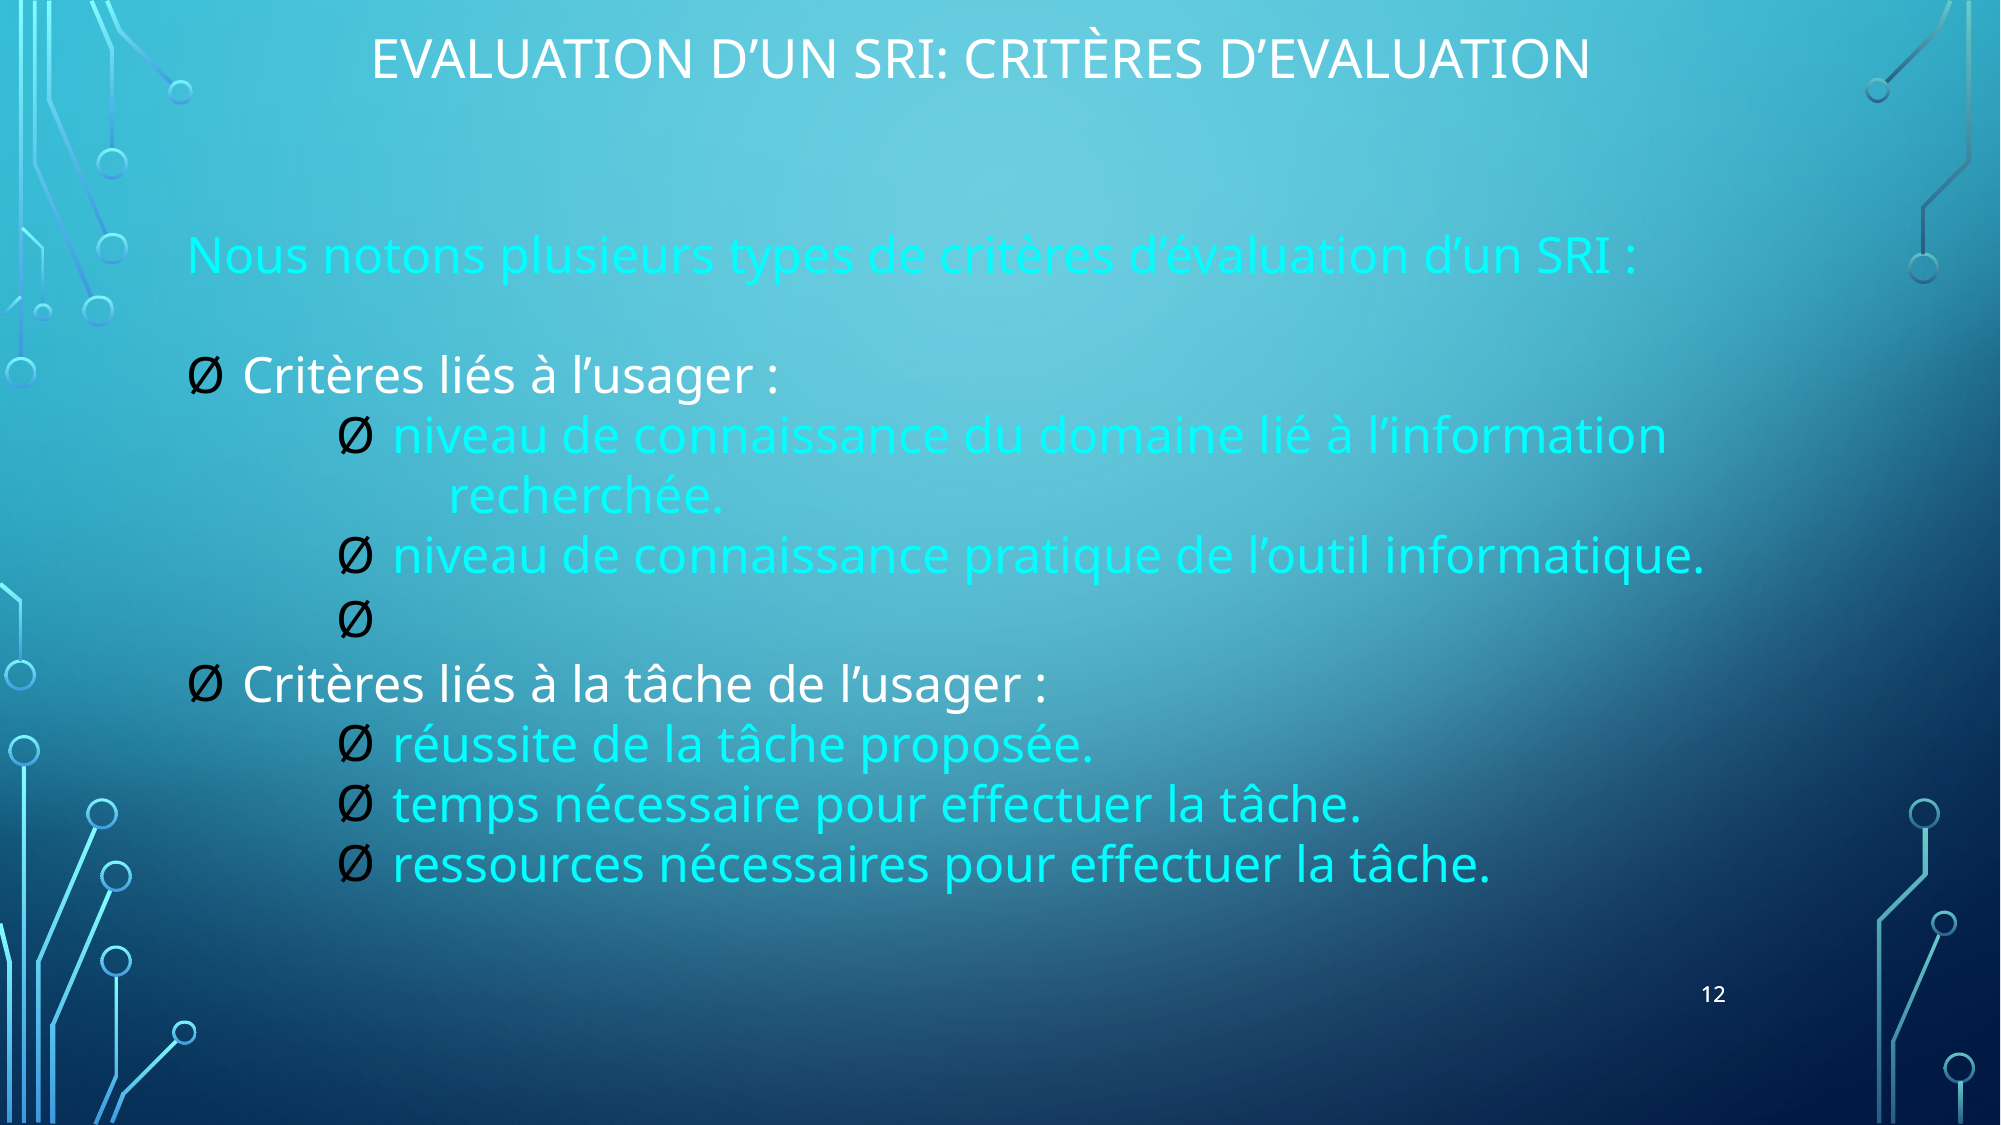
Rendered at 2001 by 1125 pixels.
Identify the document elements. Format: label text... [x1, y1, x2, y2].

text_box Nous notons plusieurs types de critères d’évaluation d’un SRI : Critères liés à l’usager : niveau de connaissance du domaine lié à l’information recherchée. niveau de connaissance pratique de l’outil informatique. Critères liés à la tâche de l’usager : réussite de la tâche proposée. temps nécessaire pour effectuer la tâche. ressources nécessaires pour effectuer la tâche. [171, 216, 1813, 883]
title Evaluation d’un sri: critères d’evaluation [355, 22, 1749, 101]
text_box [1685, 965, 1813, 1025]
